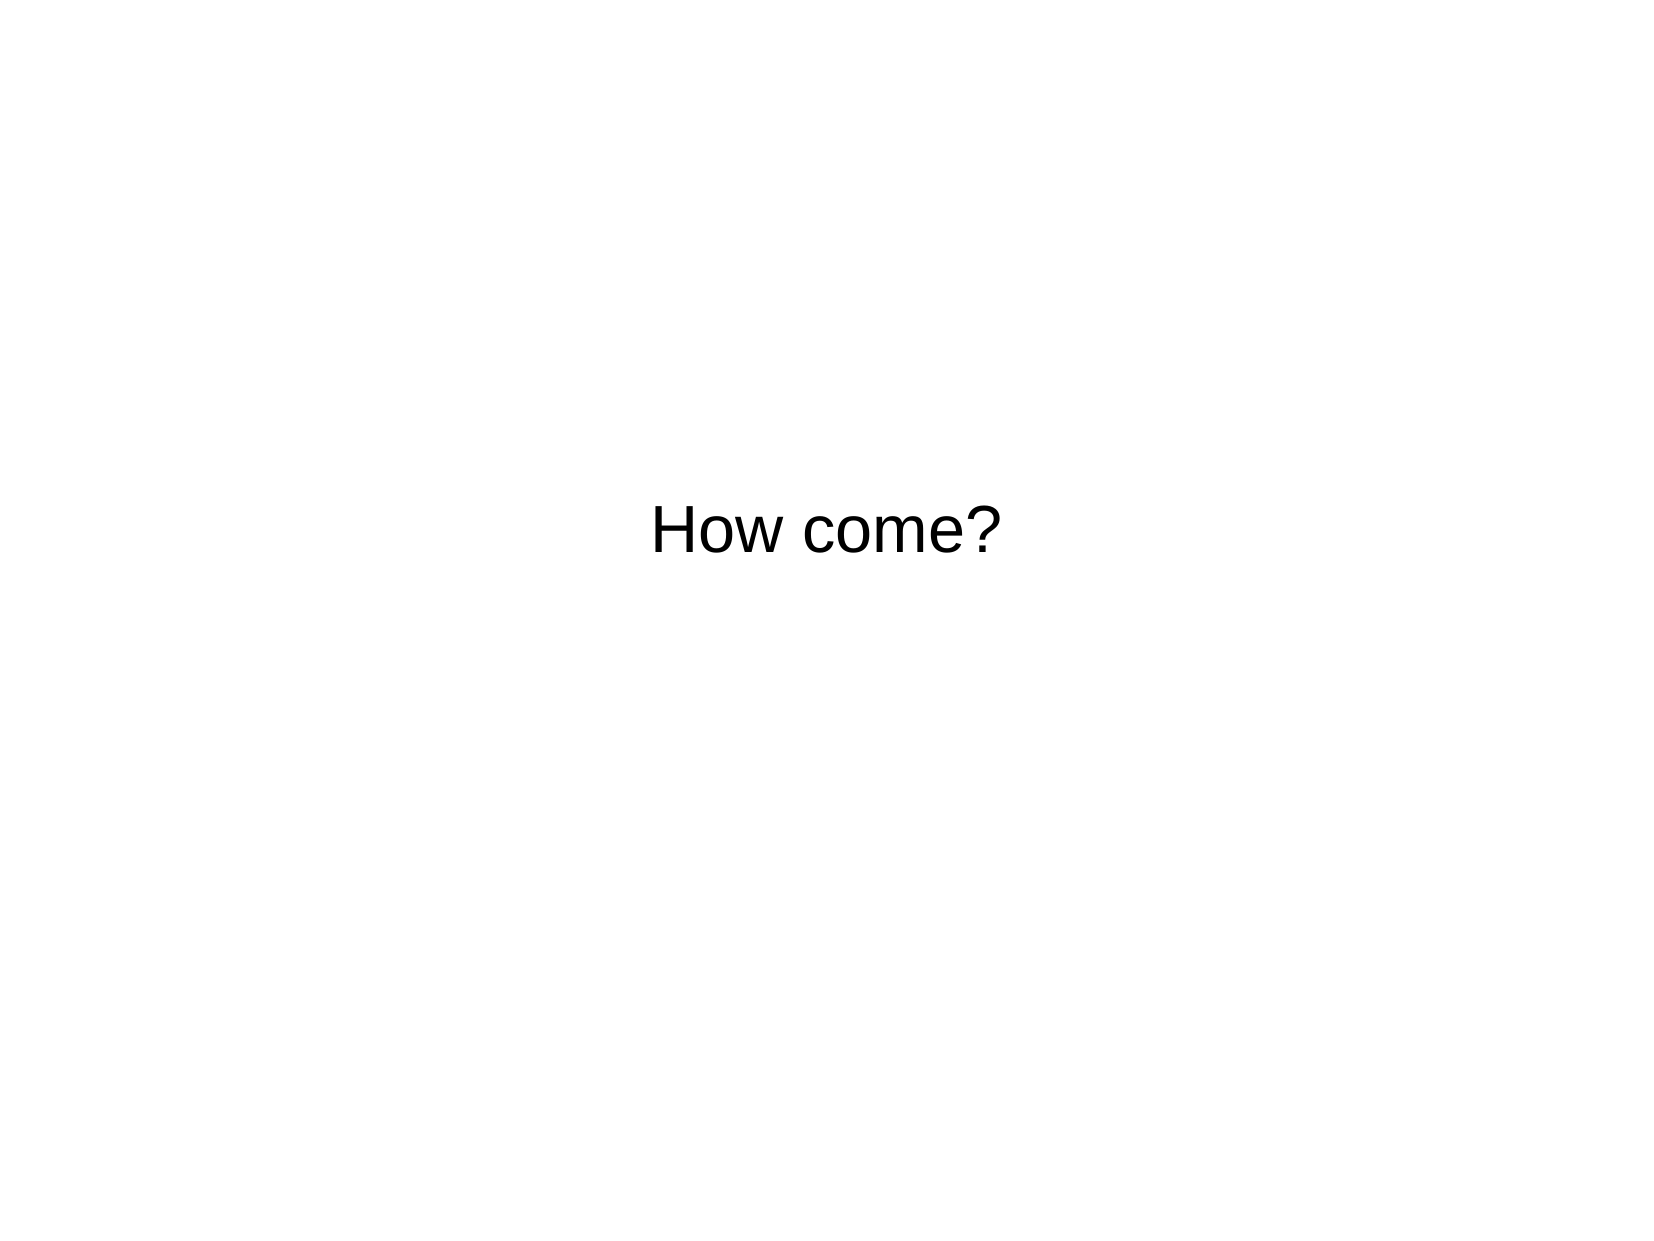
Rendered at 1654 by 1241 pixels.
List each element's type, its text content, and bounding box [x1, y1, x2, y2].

subtitle How come? [82, 49, 1571, 1010]
